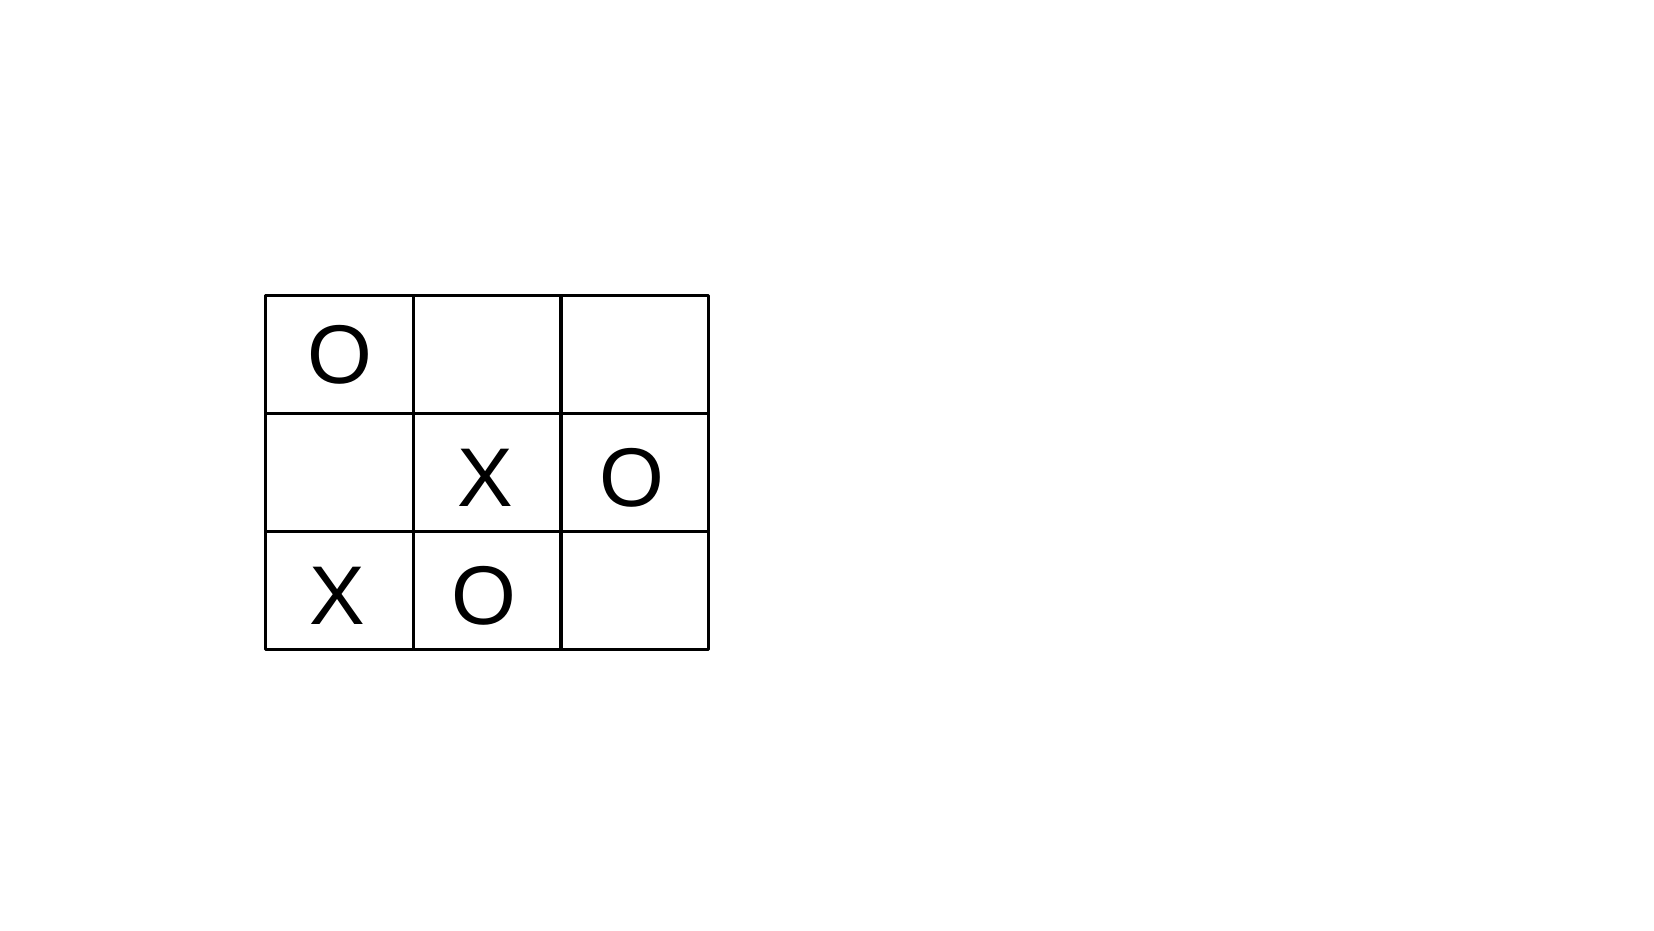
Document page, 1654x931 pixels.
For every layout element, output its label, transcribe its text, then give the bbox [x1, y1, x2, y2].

text_box X [442, 423, 538, 532]
text_box X [295, 541, 390, 650]
text_box O [265, 295, 413, 413]
text_box [265, 295, 709, 650]
text_box O [437, 541, 532, 650]
text_box O [584, 423, 680, 532]
